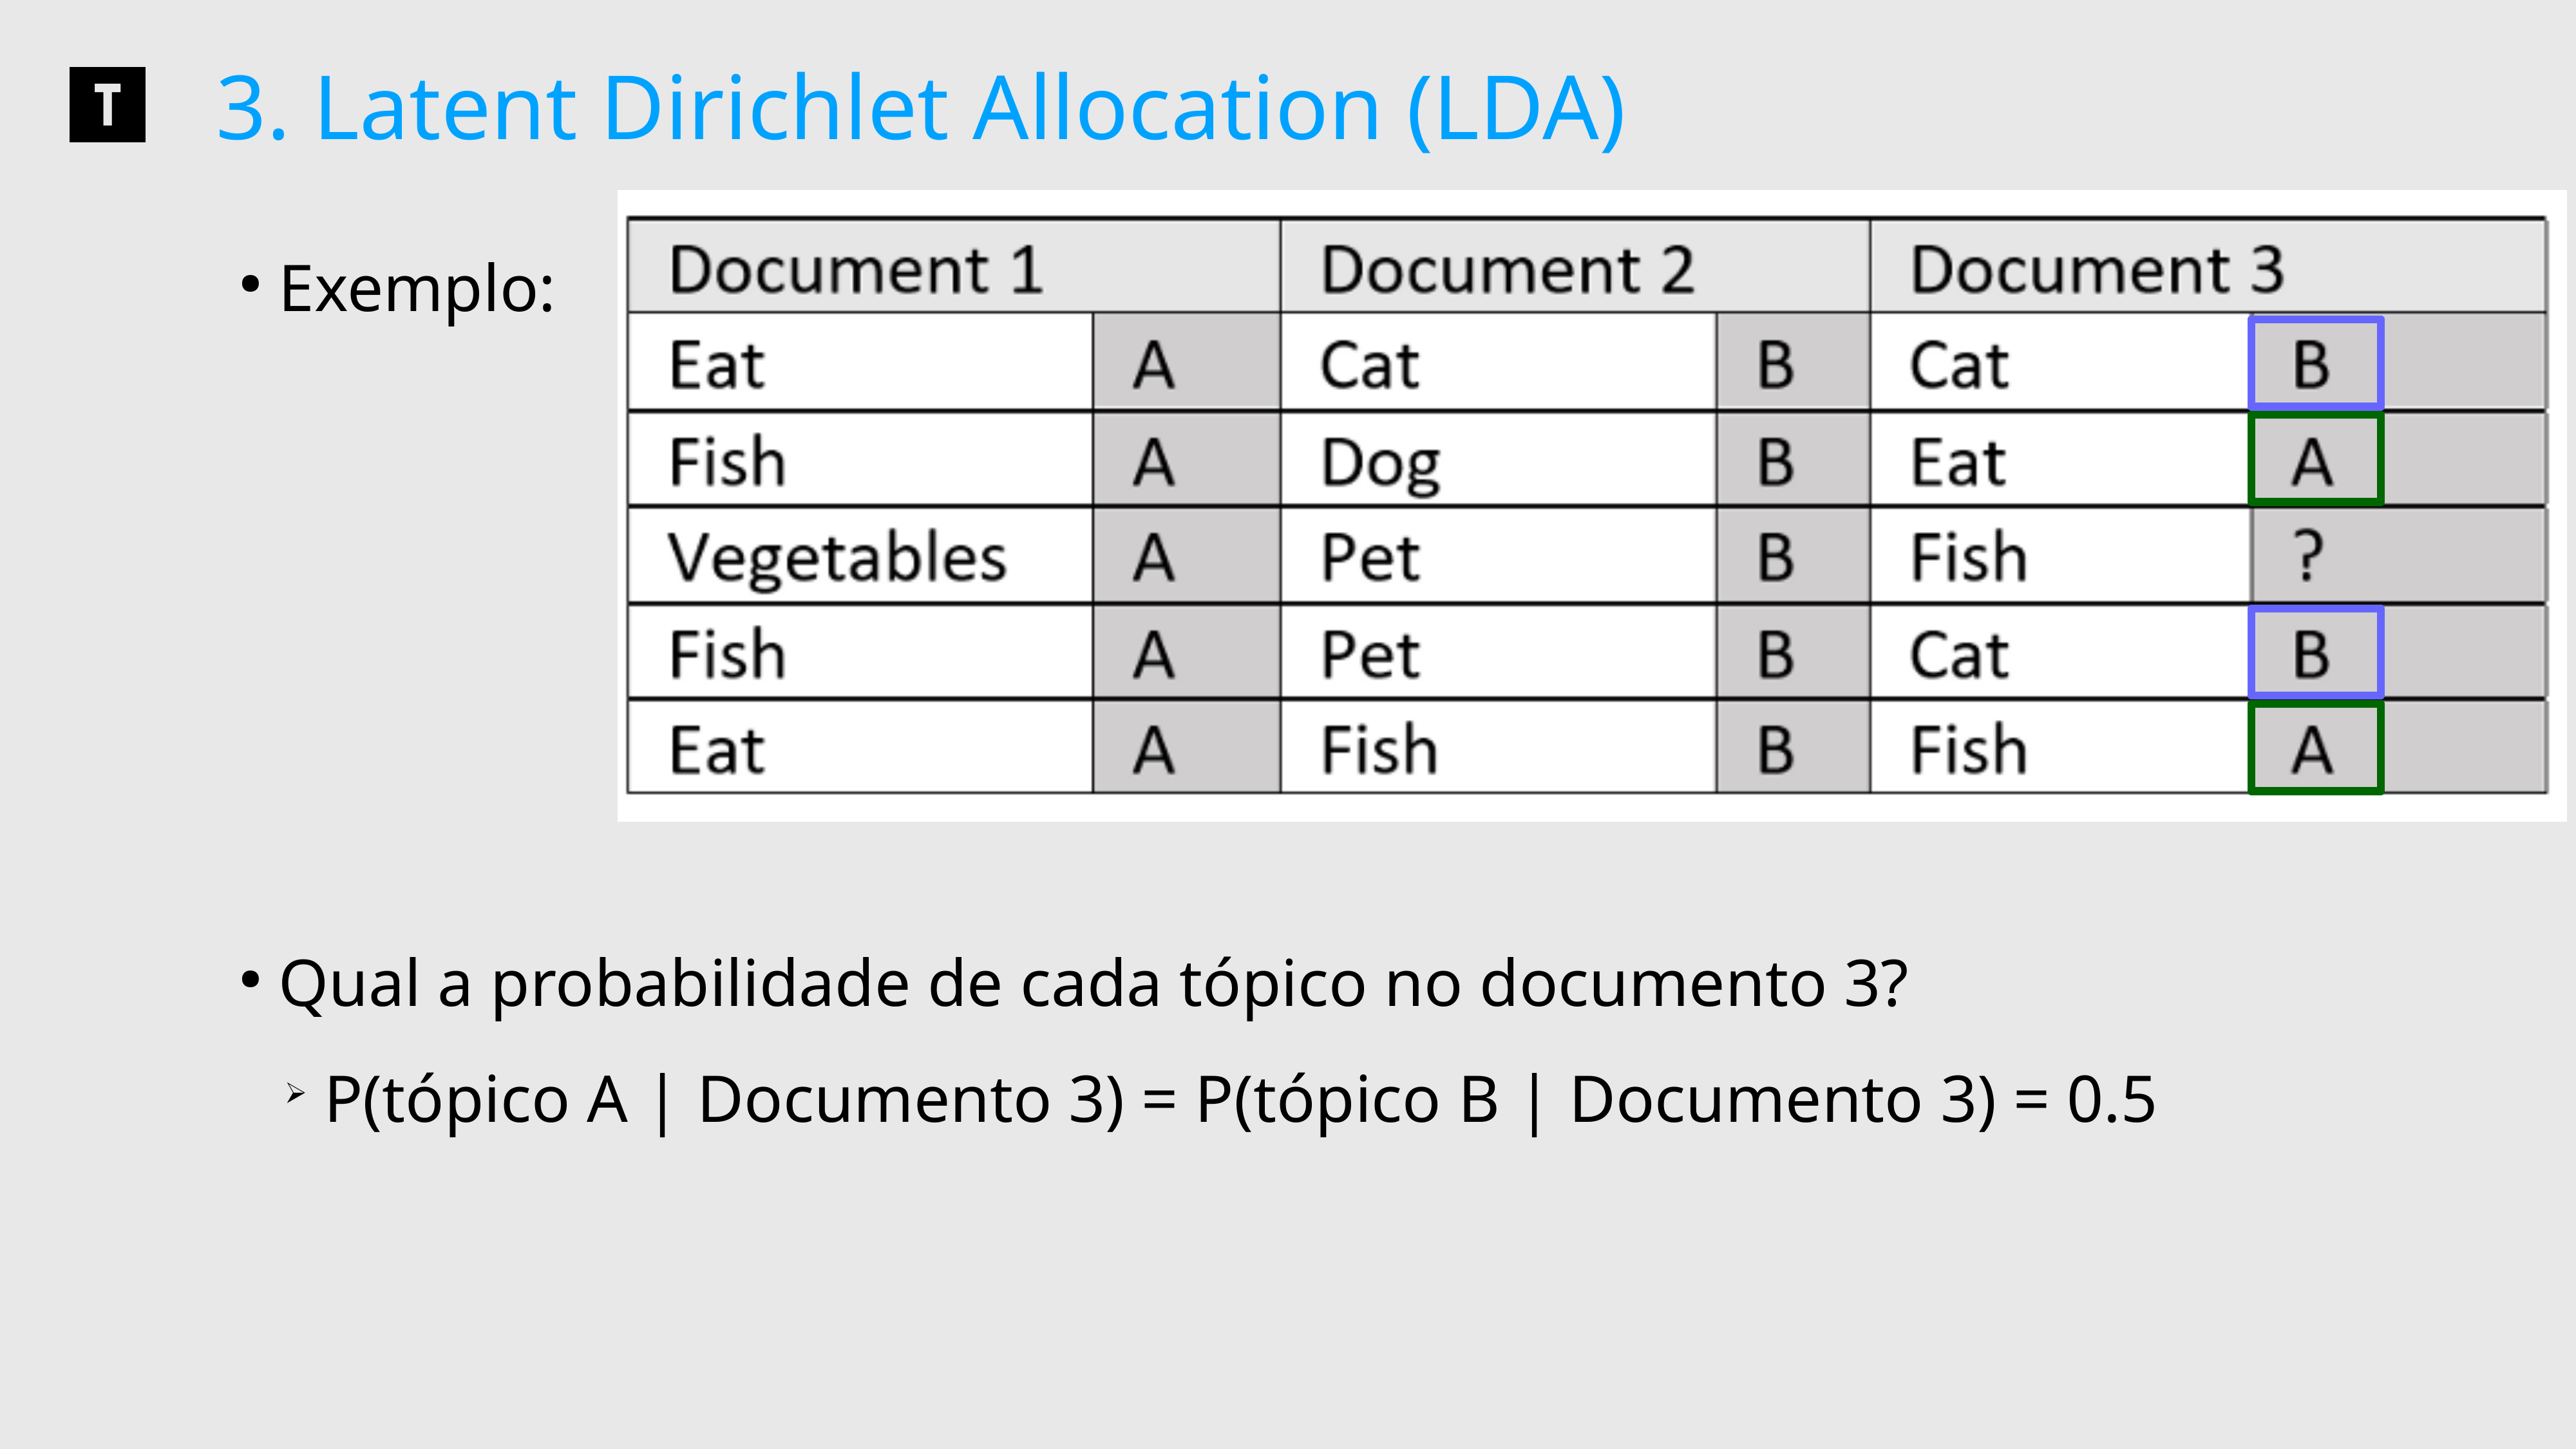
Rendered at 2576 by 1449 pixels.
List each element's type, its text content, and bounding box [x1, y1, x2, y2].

text_box Exemplo: Qual a probabilidade de cada tópico no documento 3? P(tópico A | Documento 3) = P(tópico B | Documento 3) = 0.5 [211, 203, 618, 407]
picture [618, 190, 2567, 822]
picture [70, 67, 146, 142]
text_box 3. Latent Dirichlet Allocation (LDA) [211, 46, 2267, 163]
